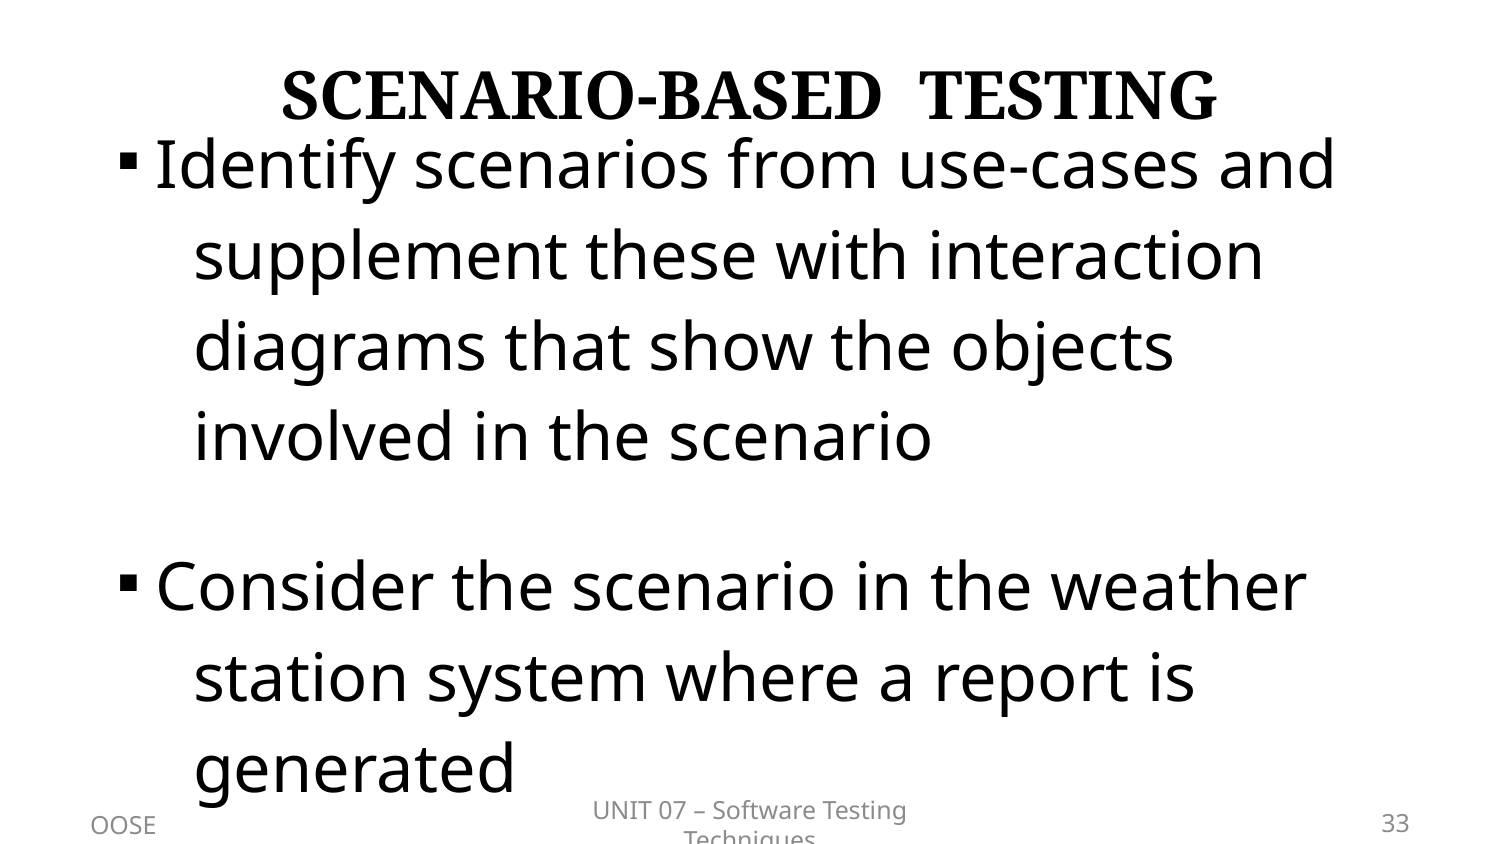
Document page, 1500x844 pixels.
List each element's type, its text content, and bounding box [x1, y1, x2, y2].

subtitle Identify scenarios from use-cases and supplement these with interaction diagrams that show the objects involved in the scenario Consider the scenario in the weather station system where a report is generated [82, 186, 1433, 743]
title SCENARIO-BASED TESTING [75, 23, 1425, 164]
